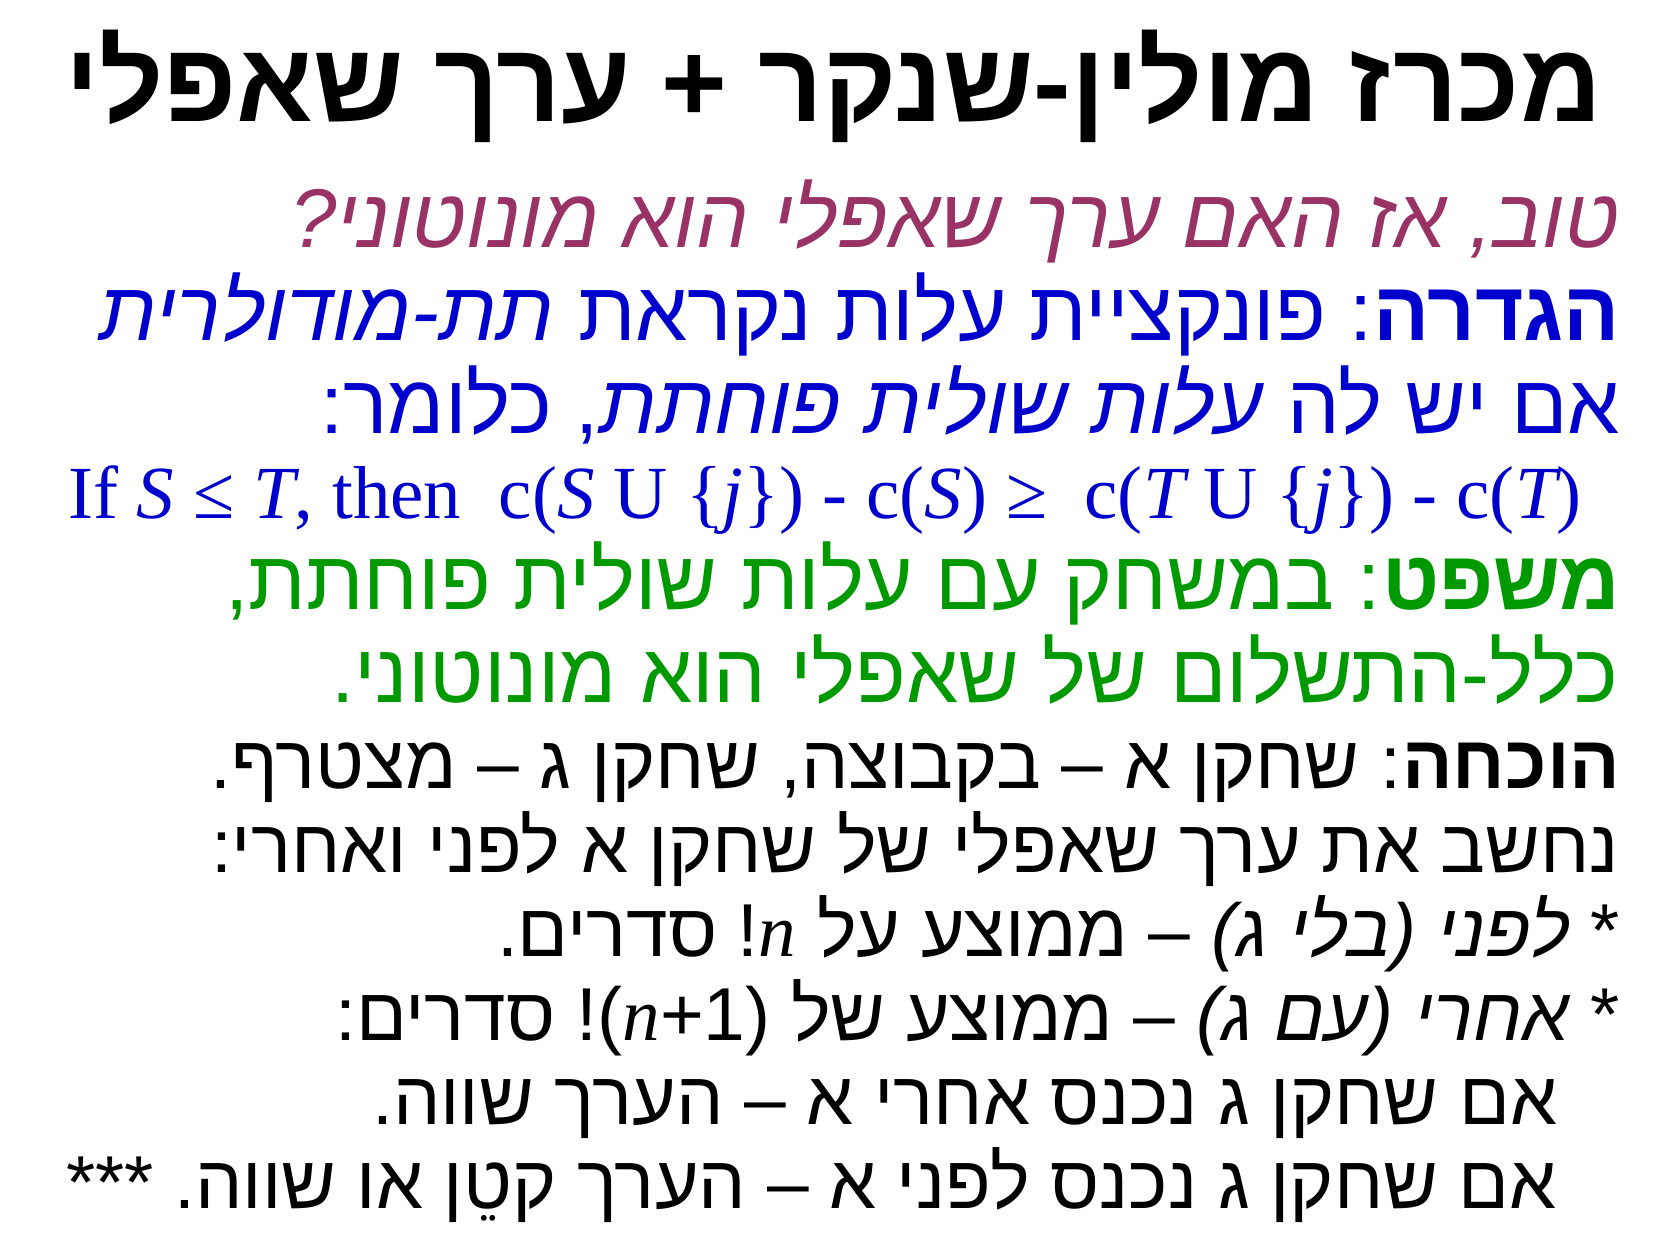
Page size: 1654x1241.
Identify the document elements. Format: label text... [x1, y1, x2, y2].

title מכרז מולין-שנקר + ערך שאפלי [15, 15, 1654, 151]
text_box טוב, אז האם ערך שאפלי הוא מונוטוני? הגדרה: פונקציית עלות נקראת תת-מודולרית אם יש לה עלות שולית פוחתת, כלומר: If S ≤ T, then c(S U {j}) - c(S) ≥ c(‎T U {j}) - c(T) משפט: במשחק עם עלות שולית פוחתת, כלל-התשלום של שאפלי הוא מונוטוני. הוכחה: שחקן א – בקבוצה, שחקן ג – מצטרף. נחשב את ערך שאפלי של שחקן א לפני ואחרי: * לפני (בלי ג) – ממוצע על n! סדרים. * אחרי (עם ג) – ממוצע של (n+1)! סדרים: אם שחקן ג נכנס אחרי א – הערך שווה. אם שחקן ג נכנס לפני א – הערך קטֵן או שווה. *** [15, 165, 1636, 1233]
